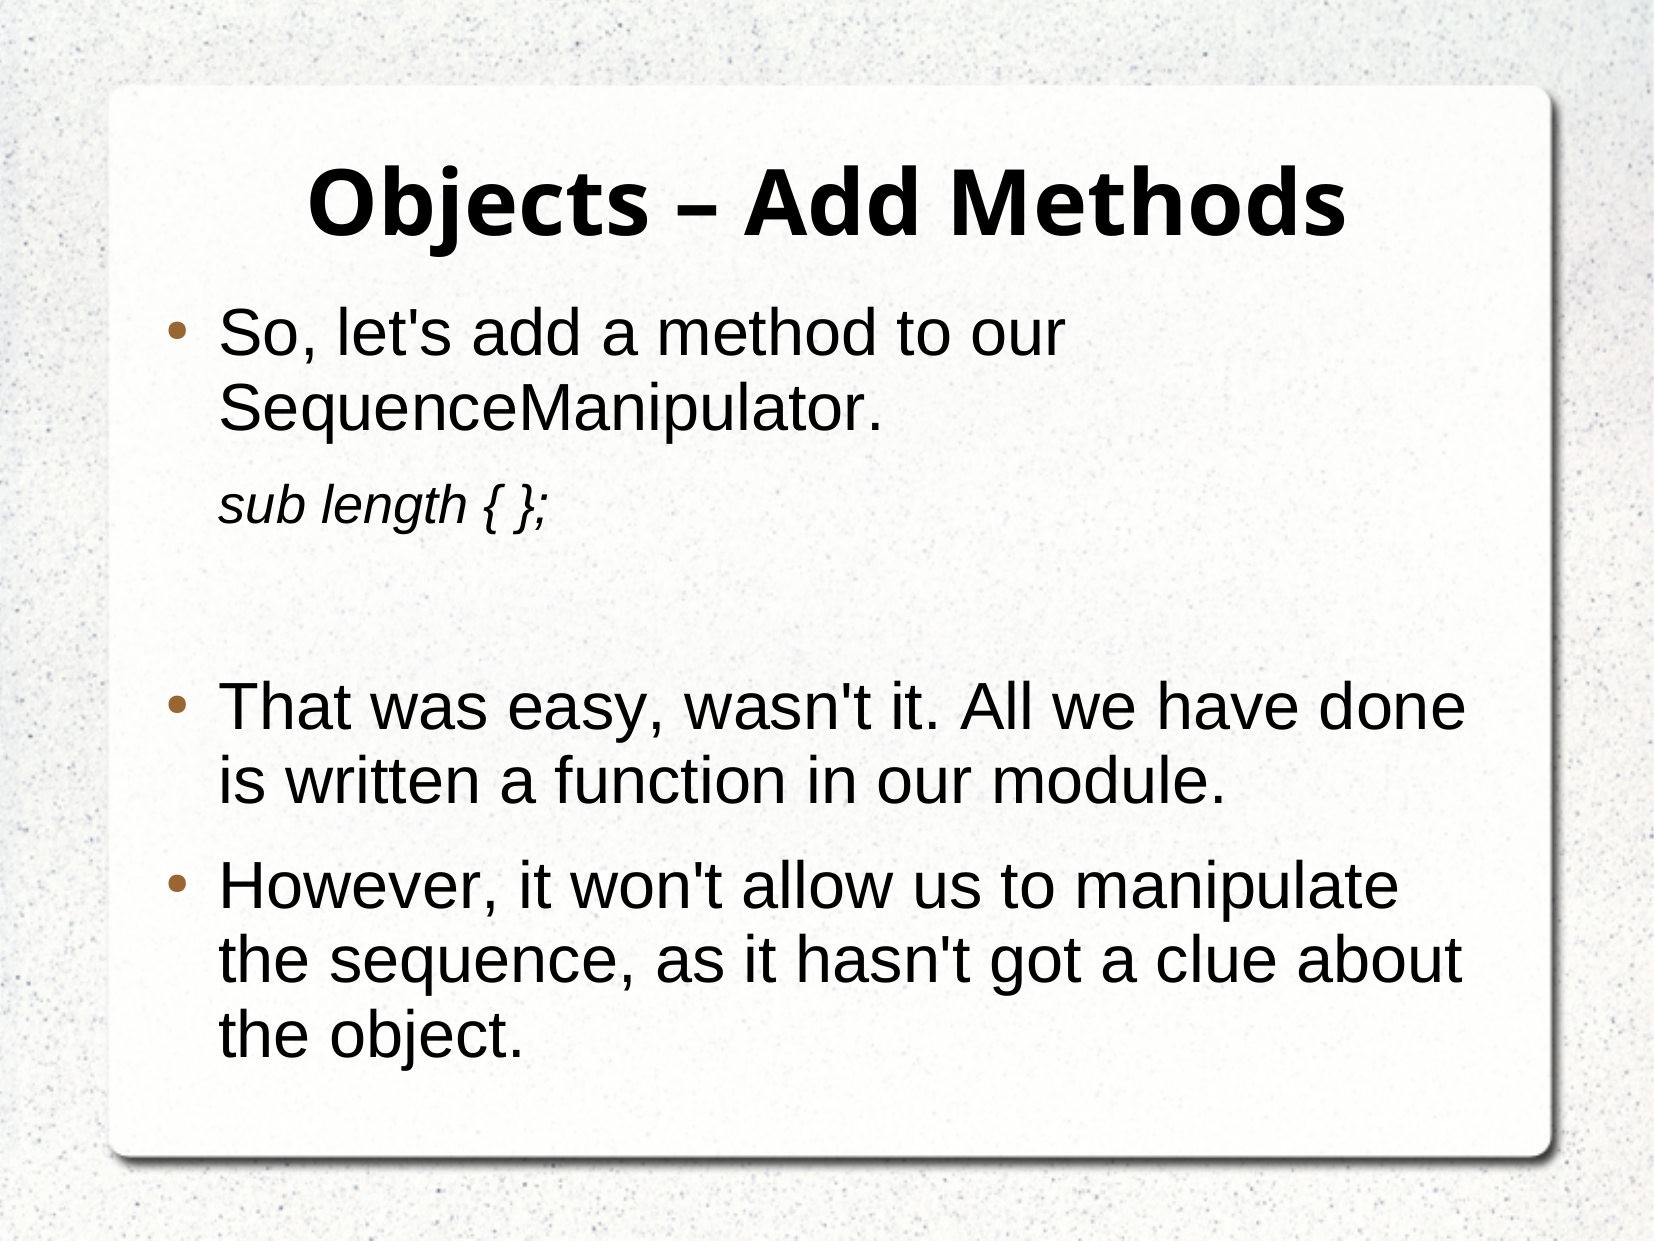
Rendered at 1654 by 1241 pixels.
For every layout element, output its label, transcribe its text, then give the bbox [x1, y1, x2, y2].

title Objects – Add Methods [118, 96, 1536, 304]
list So, let's add a method to our SequenceManipulator. sub length { }; That was easy, wasn't it. All we have done is written a function in our module. However, it won't allow us to manipulate the sequence, as it hasn't got a clue about the object. [147, 295, 1506, 1071]
picture [0, 0, 1654, 1241]
